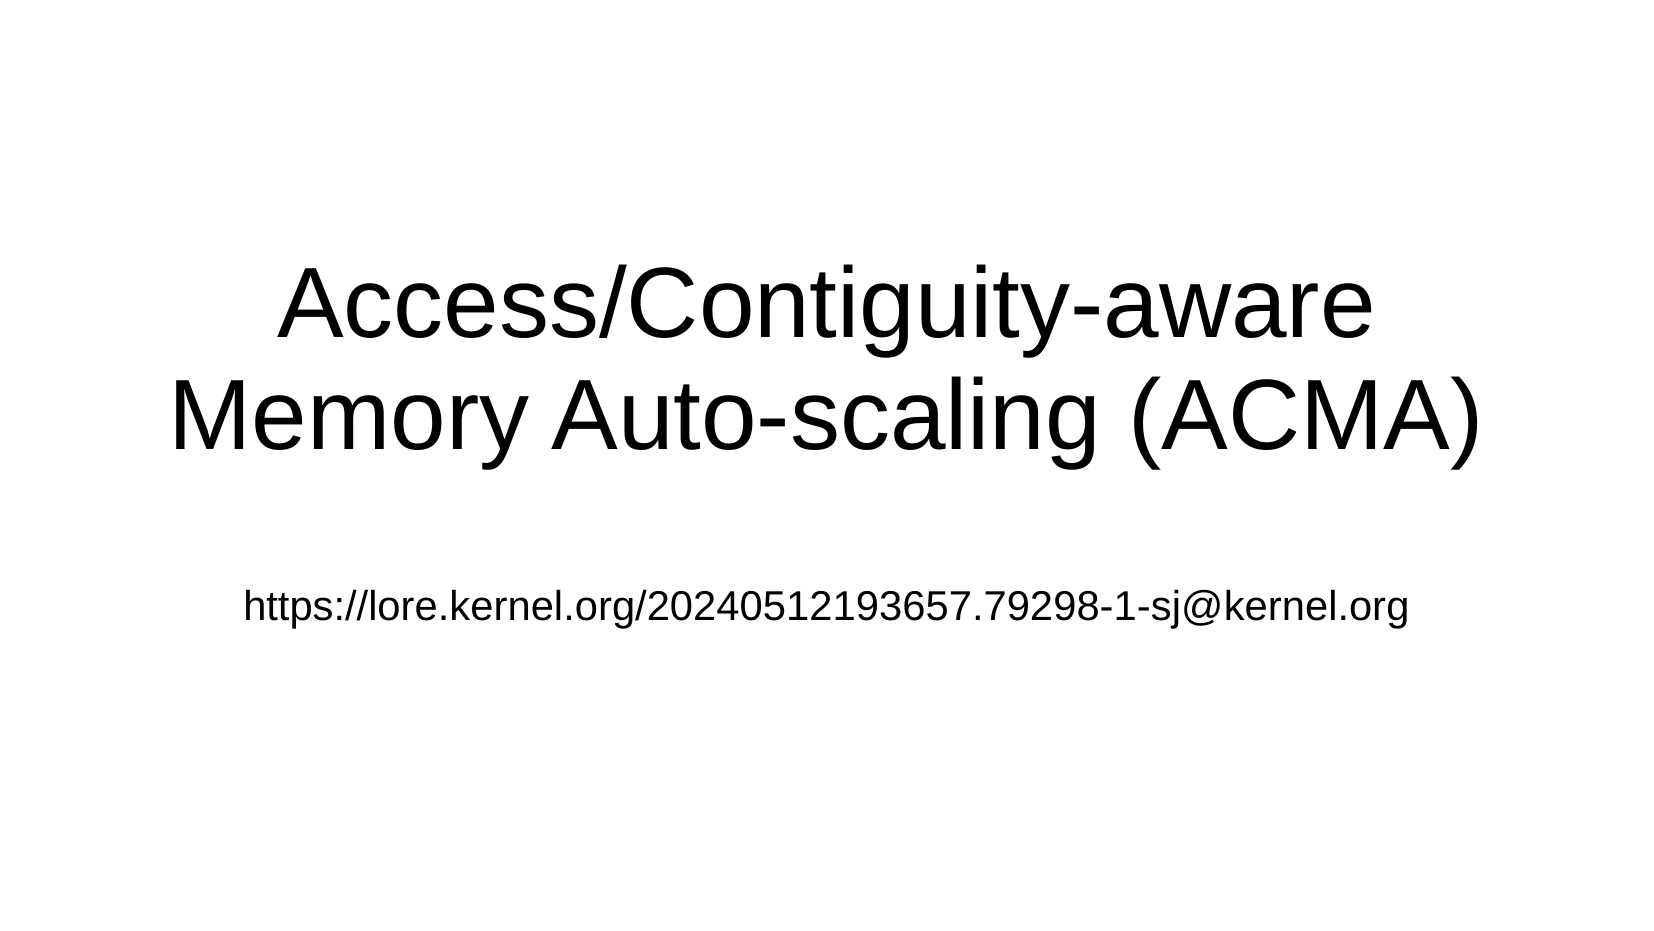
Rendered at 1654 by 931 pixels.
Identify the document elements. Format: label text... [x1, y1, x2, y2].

text_box Access/Contiguity-aware Memory Auto-scaling (ACMA) https://lore.kernel.org/20240512193657.79298-1-sj@kernel.org [82, 108, 1571, 767]
